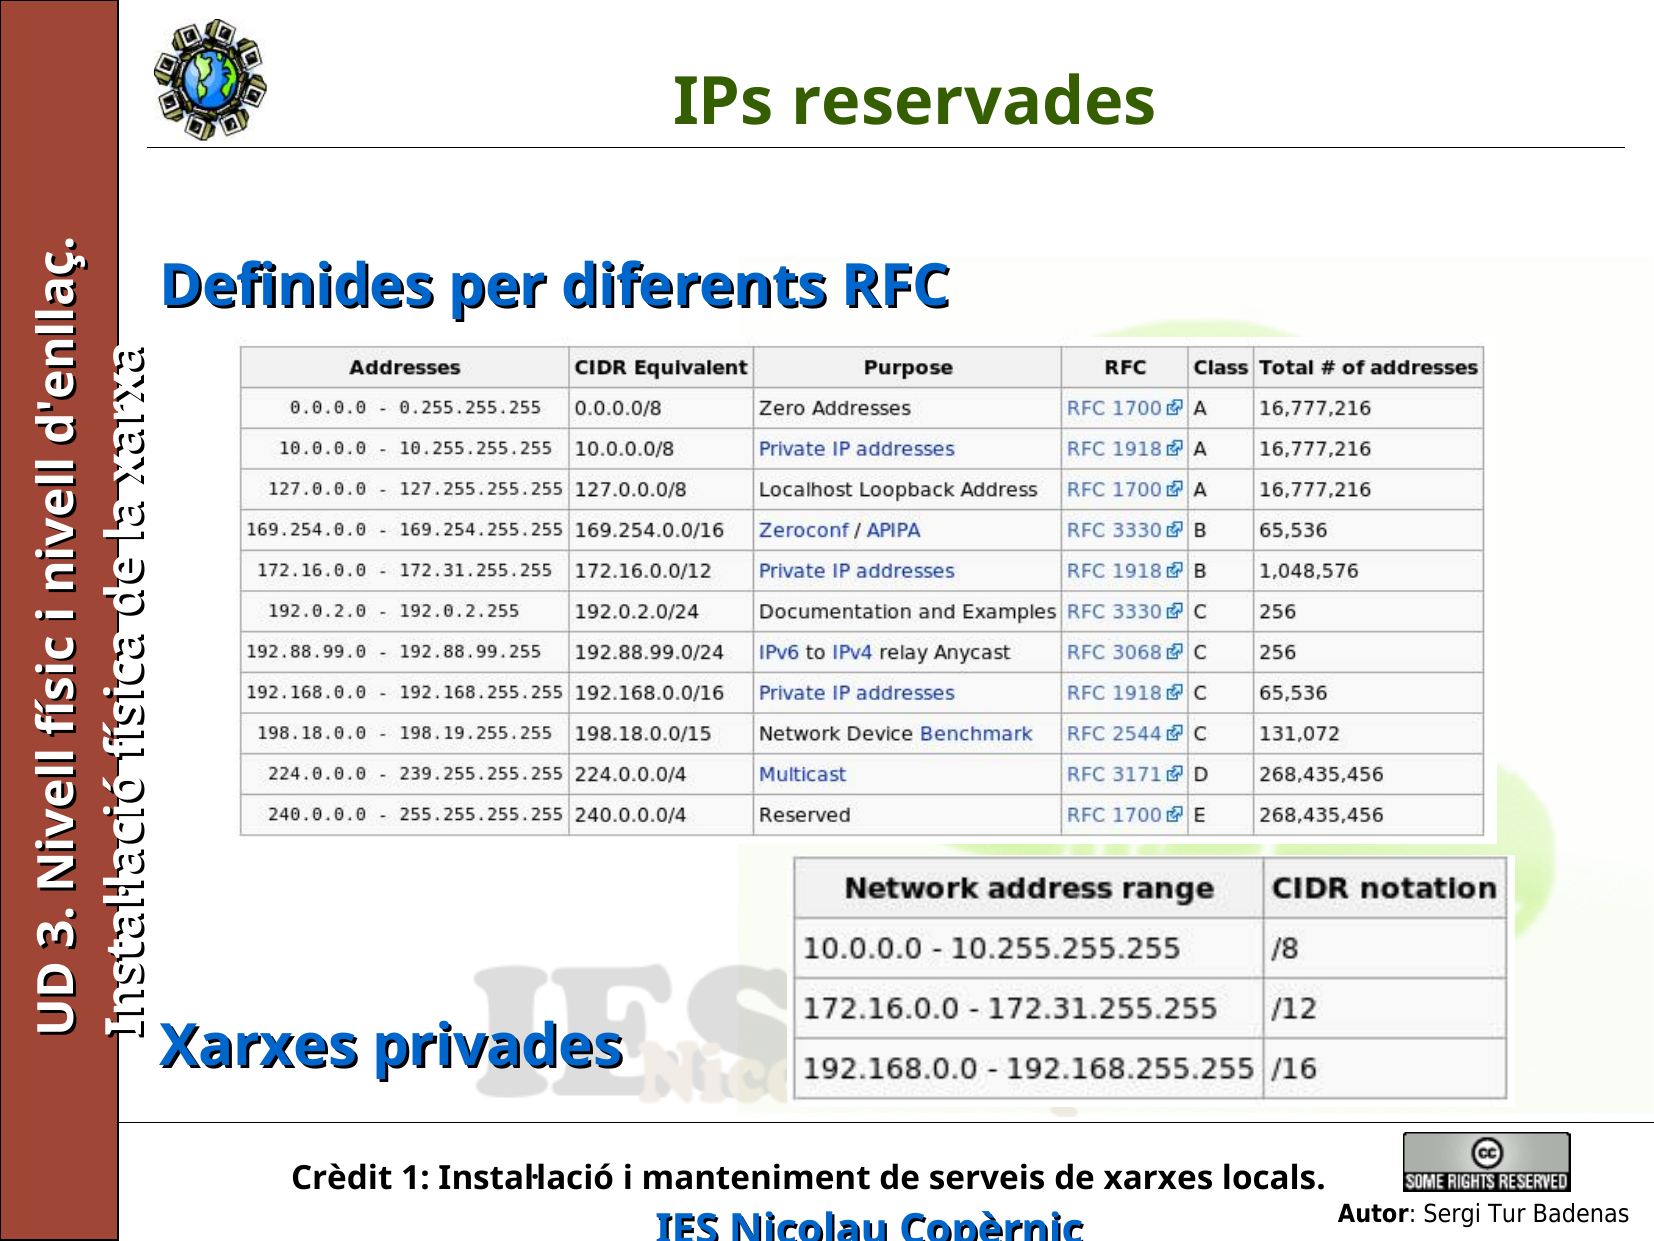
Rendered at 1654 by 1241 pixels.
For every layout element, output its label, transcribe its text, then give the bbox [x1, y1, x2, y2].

picture [154, 19, 268, 142]
picture [234, 337, 1497, 844]
picture [1403, 1132, 1571, 1192]
list Definides per diferents RFC Xarxes privades [141, 242, 1630, 1078]
picture [466, 252, 1654, 1117]
title IPs reservades [171, 49, 1654, 148]
